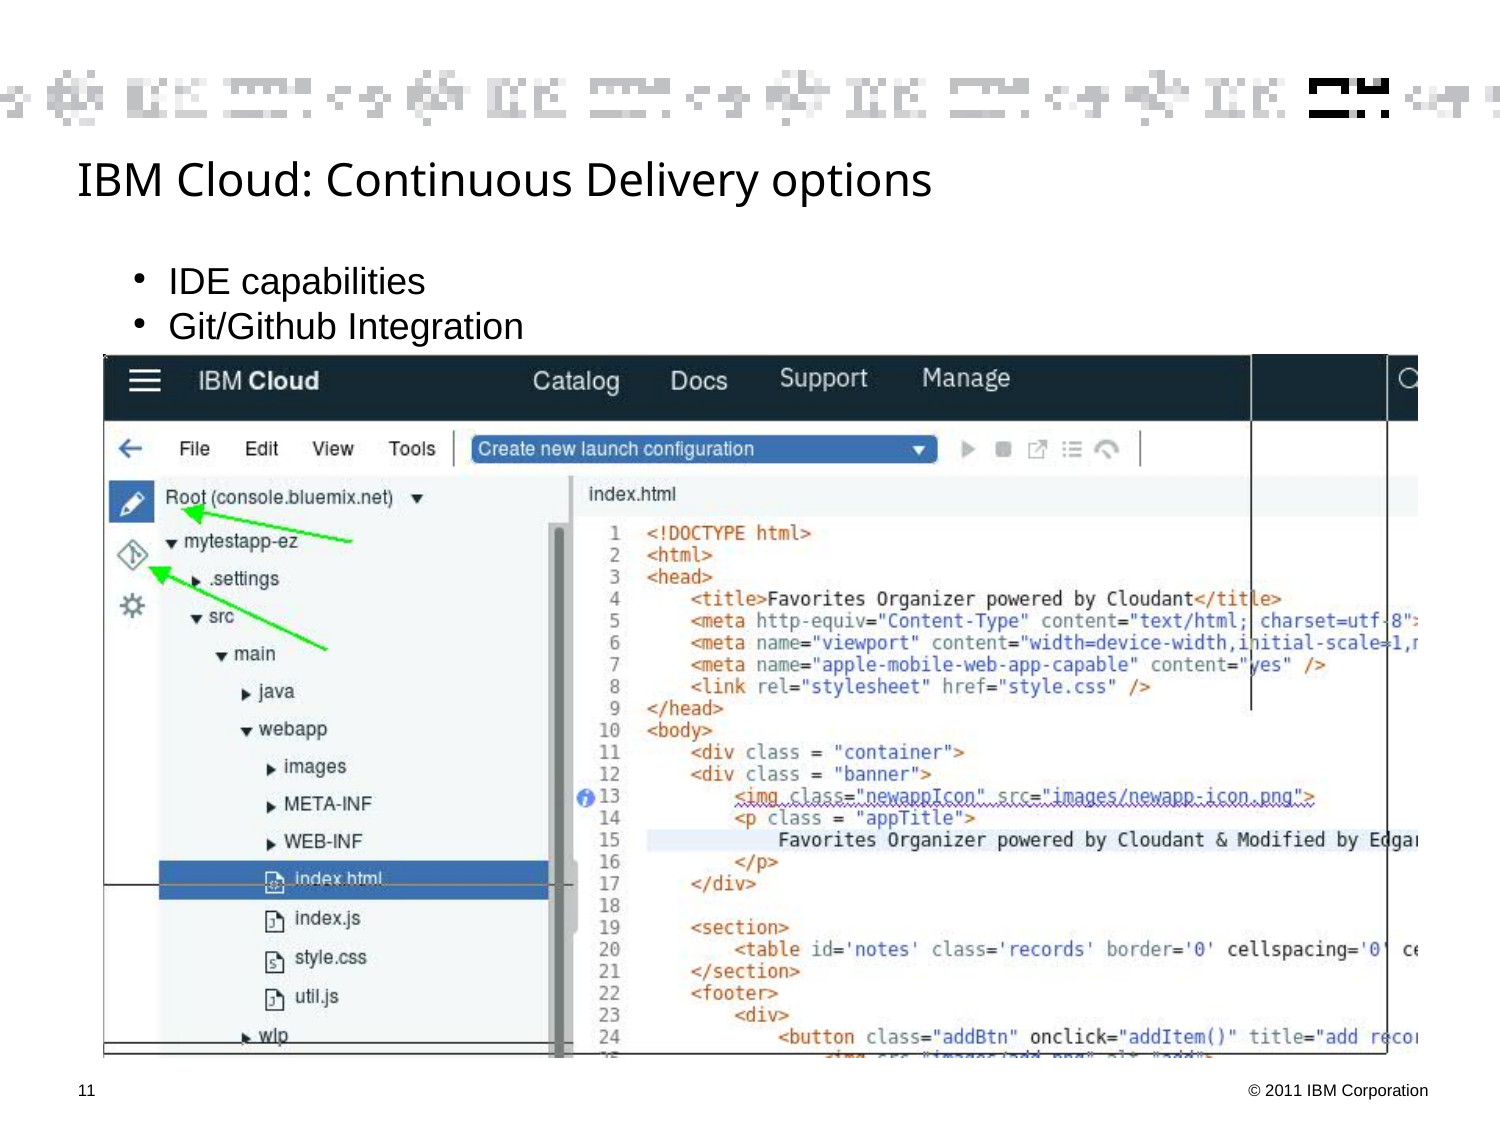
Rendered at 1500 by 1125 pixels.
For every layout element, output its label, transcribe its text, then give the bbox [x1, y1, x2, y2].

picture [0, 0, 1500, 1125]
text_box IDE capabilities Git/Github Integration [118, 249, 540, 355]
title IBM Cloud: Continuous Delivery options [62, 149, 1488, 255]
